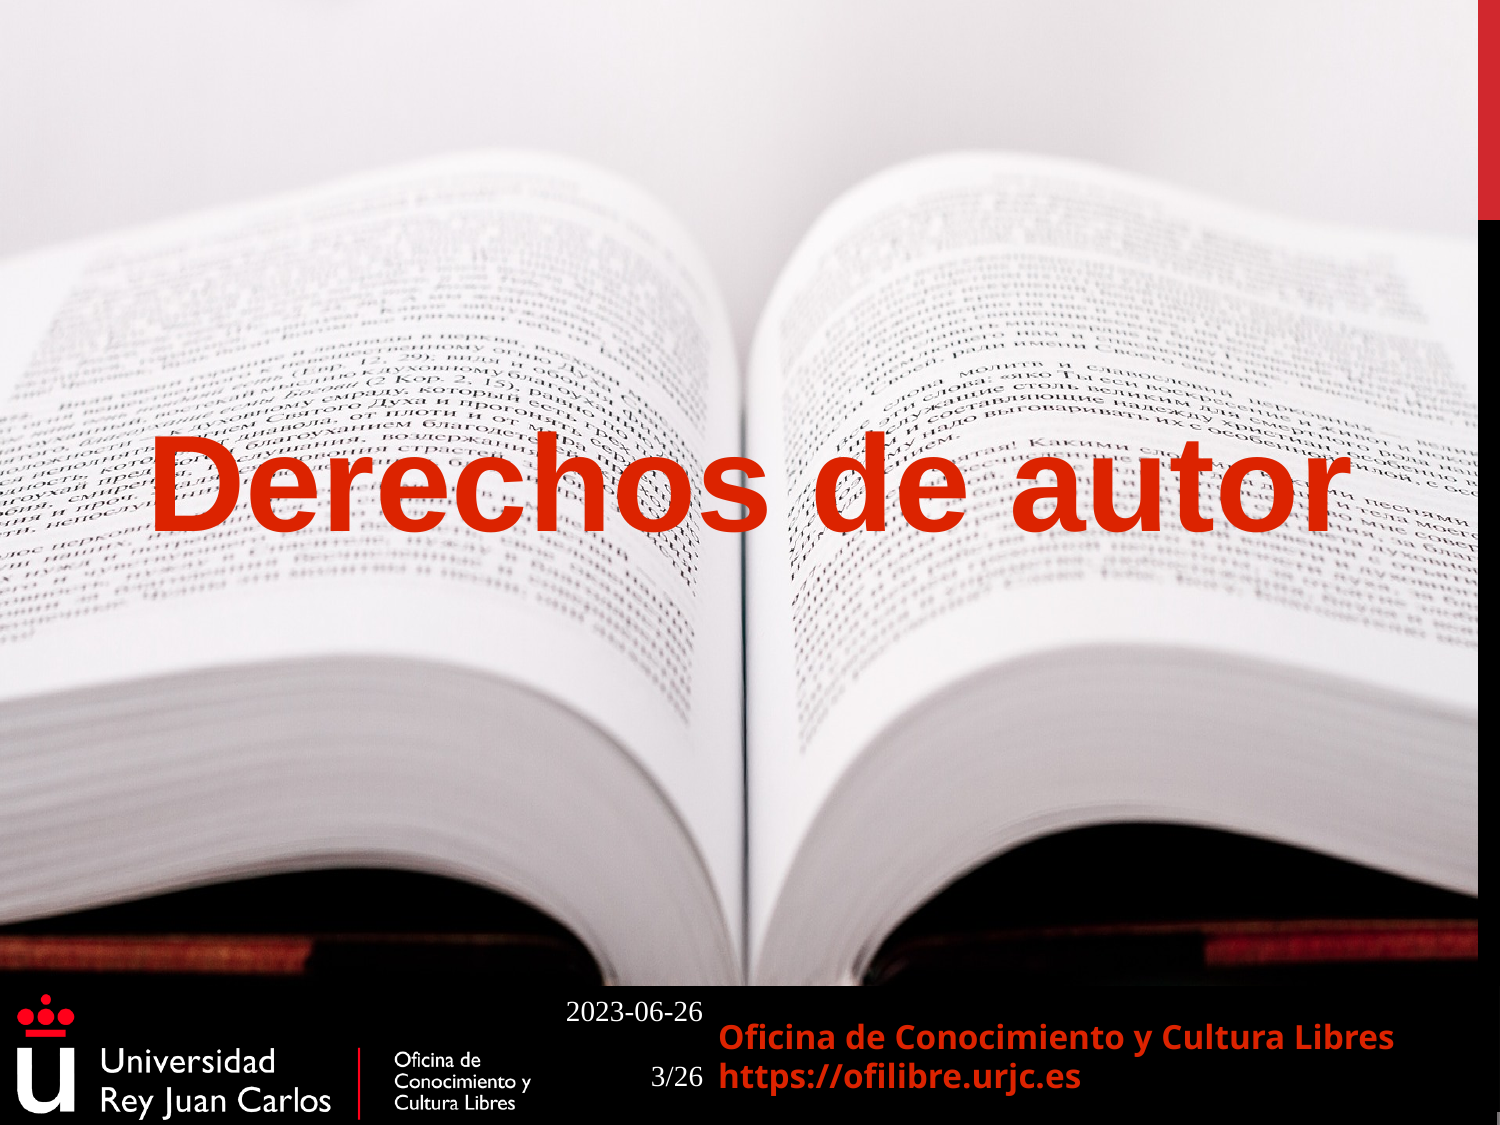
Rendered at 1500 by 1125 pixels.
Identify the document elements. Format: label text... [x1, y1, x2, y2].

picture [0, 0, 1478, 986]
title Derechos de autor [75, 389, 1425, 578]
picture [17, 994, 531, 1120]
